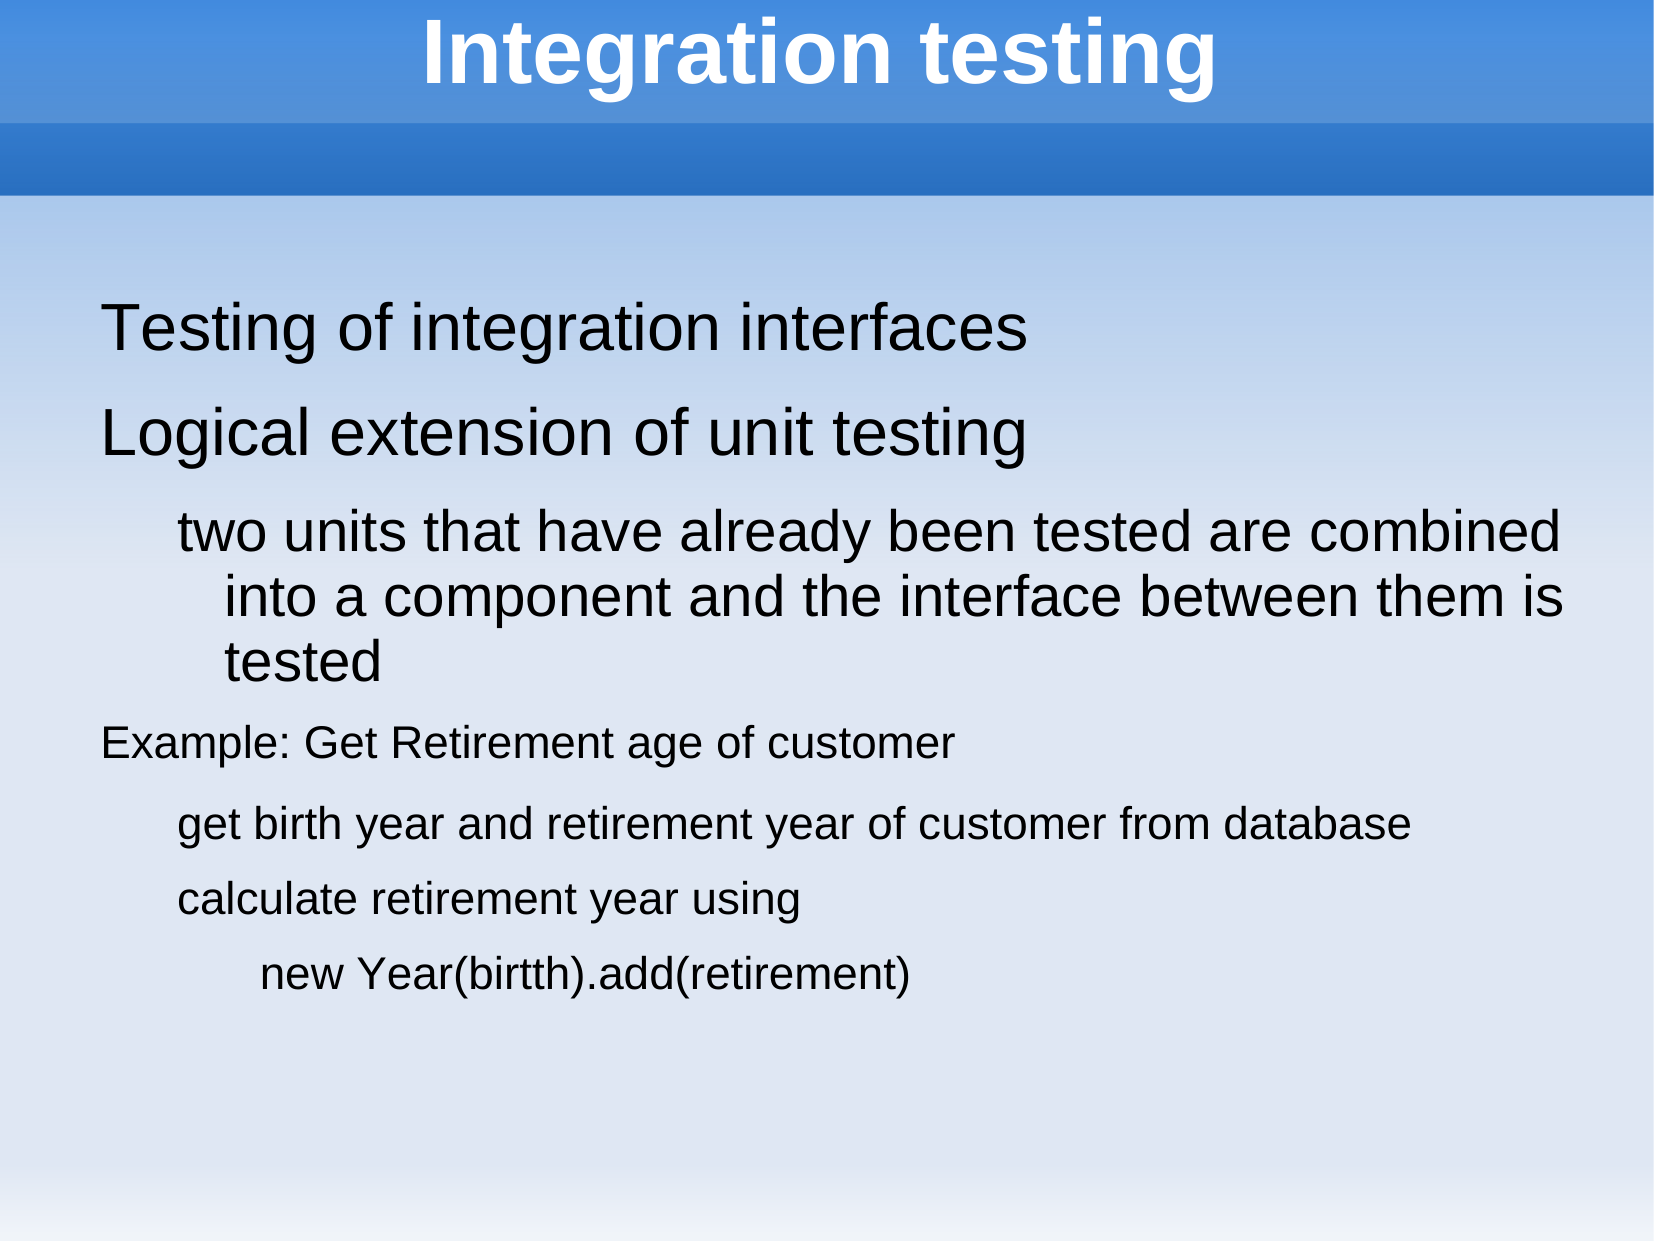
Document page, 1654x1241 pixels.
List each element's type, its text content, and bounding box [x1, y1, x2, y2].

list Testing of integration interfaces Logical extension of unit testing two units that have already been tested are combined into a component and the interface between them is tested Example: Get Retirement age of customer get birth year and retirement year of customer from database calculate retirement year using new Year(birtth).add(retirement) [82, 290, 1571, 1094]
picture [0, 0, 1654, 1241]
title Integration testing [76, 0, 1565, 211]
